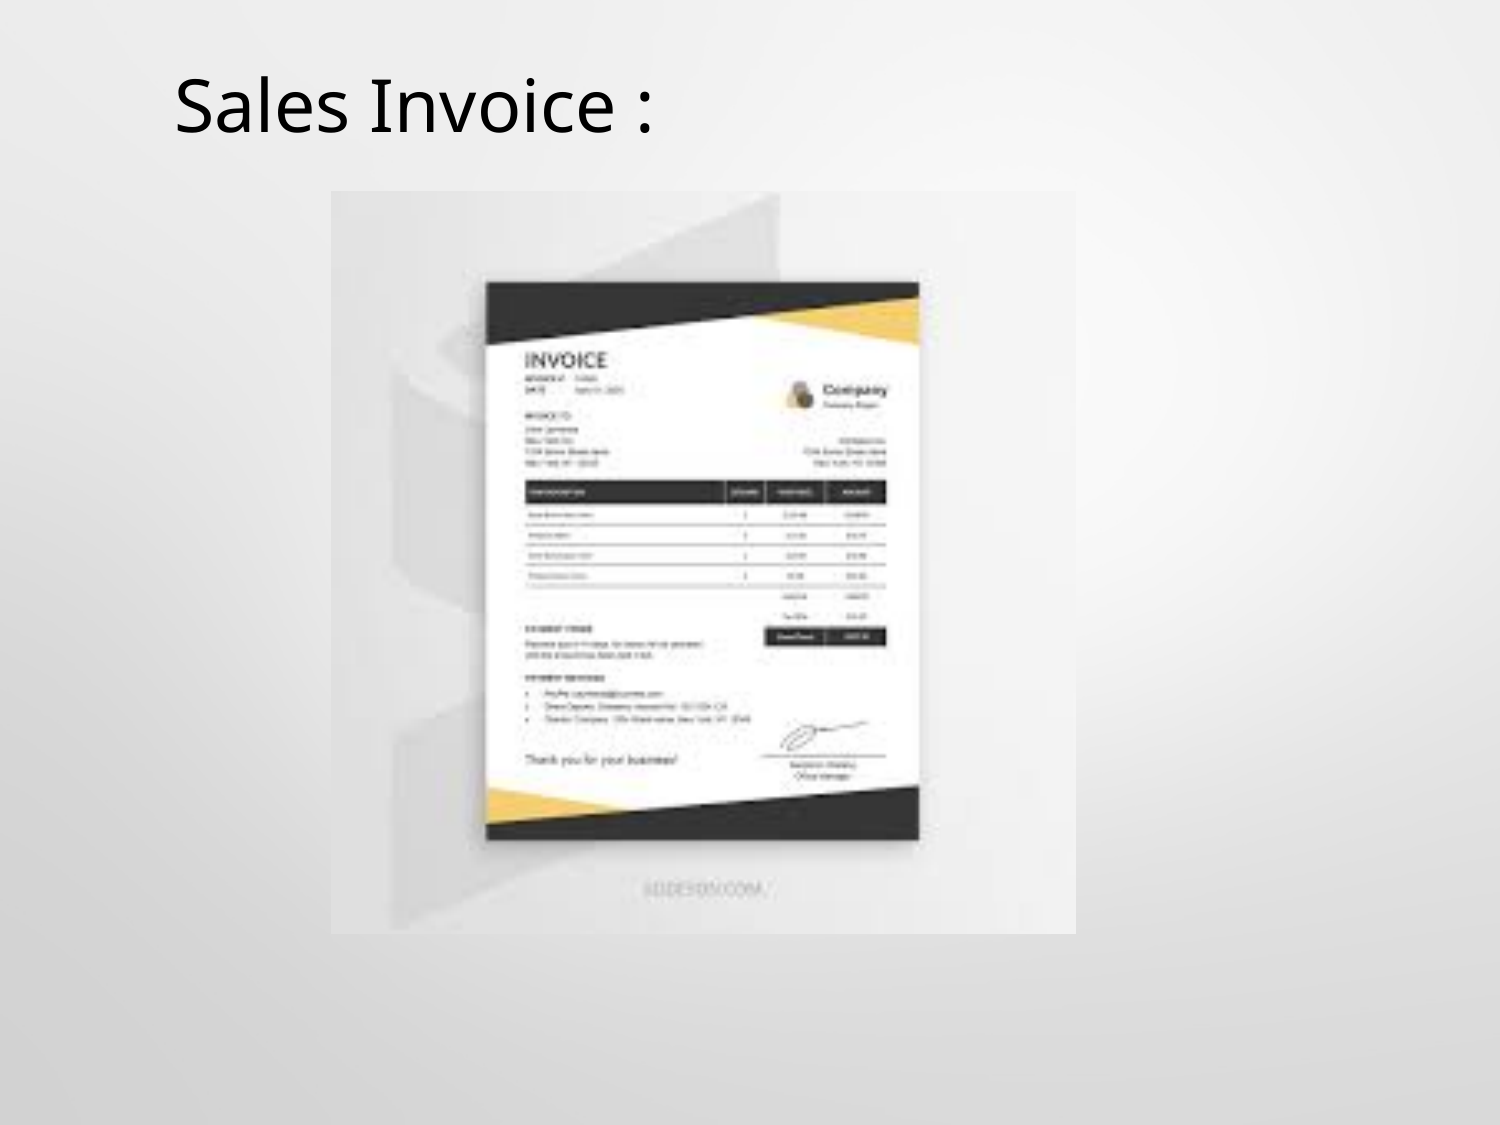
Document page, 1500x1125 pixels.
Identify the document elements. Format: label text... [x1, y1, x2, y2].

picture [331, 191, 1076, 934]
title Sales Invoice : [159, 47, 1342, 162]
